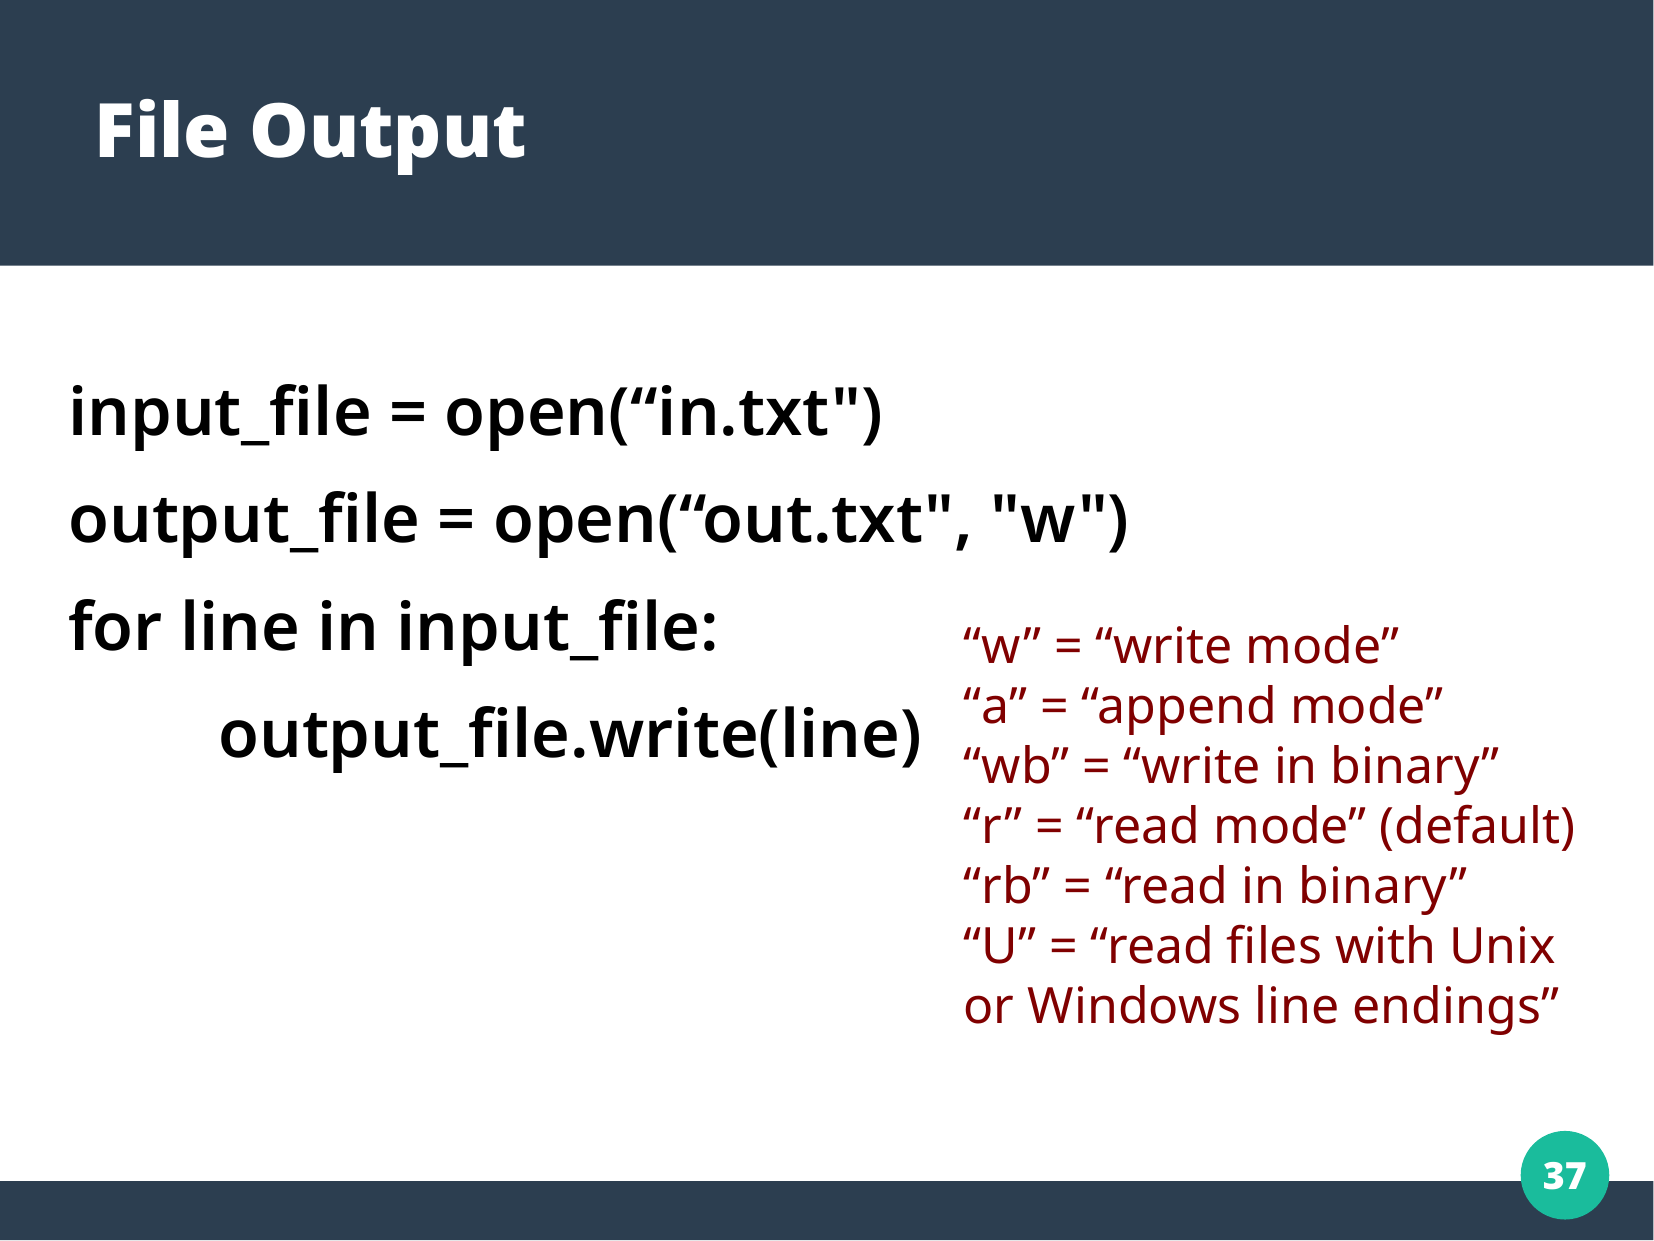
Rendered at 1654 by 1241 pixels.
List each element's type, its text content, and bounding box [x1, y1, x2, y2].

text_box “w” = “write mode” “a” = “append mode” “wb” = “write in binary” “r” = “read mode” (default) “rb” = “read in binary” “U” = “read files with Unix or Windows line endings” [949, 605, 1592, 1042]
list input_file = open(“in.txt") output_file = open(“out.txt", "w") for line in input_file: output_file.write(line) [53, 356, 1579, 1100]
title File Output [59, 49, 1595, 207]
